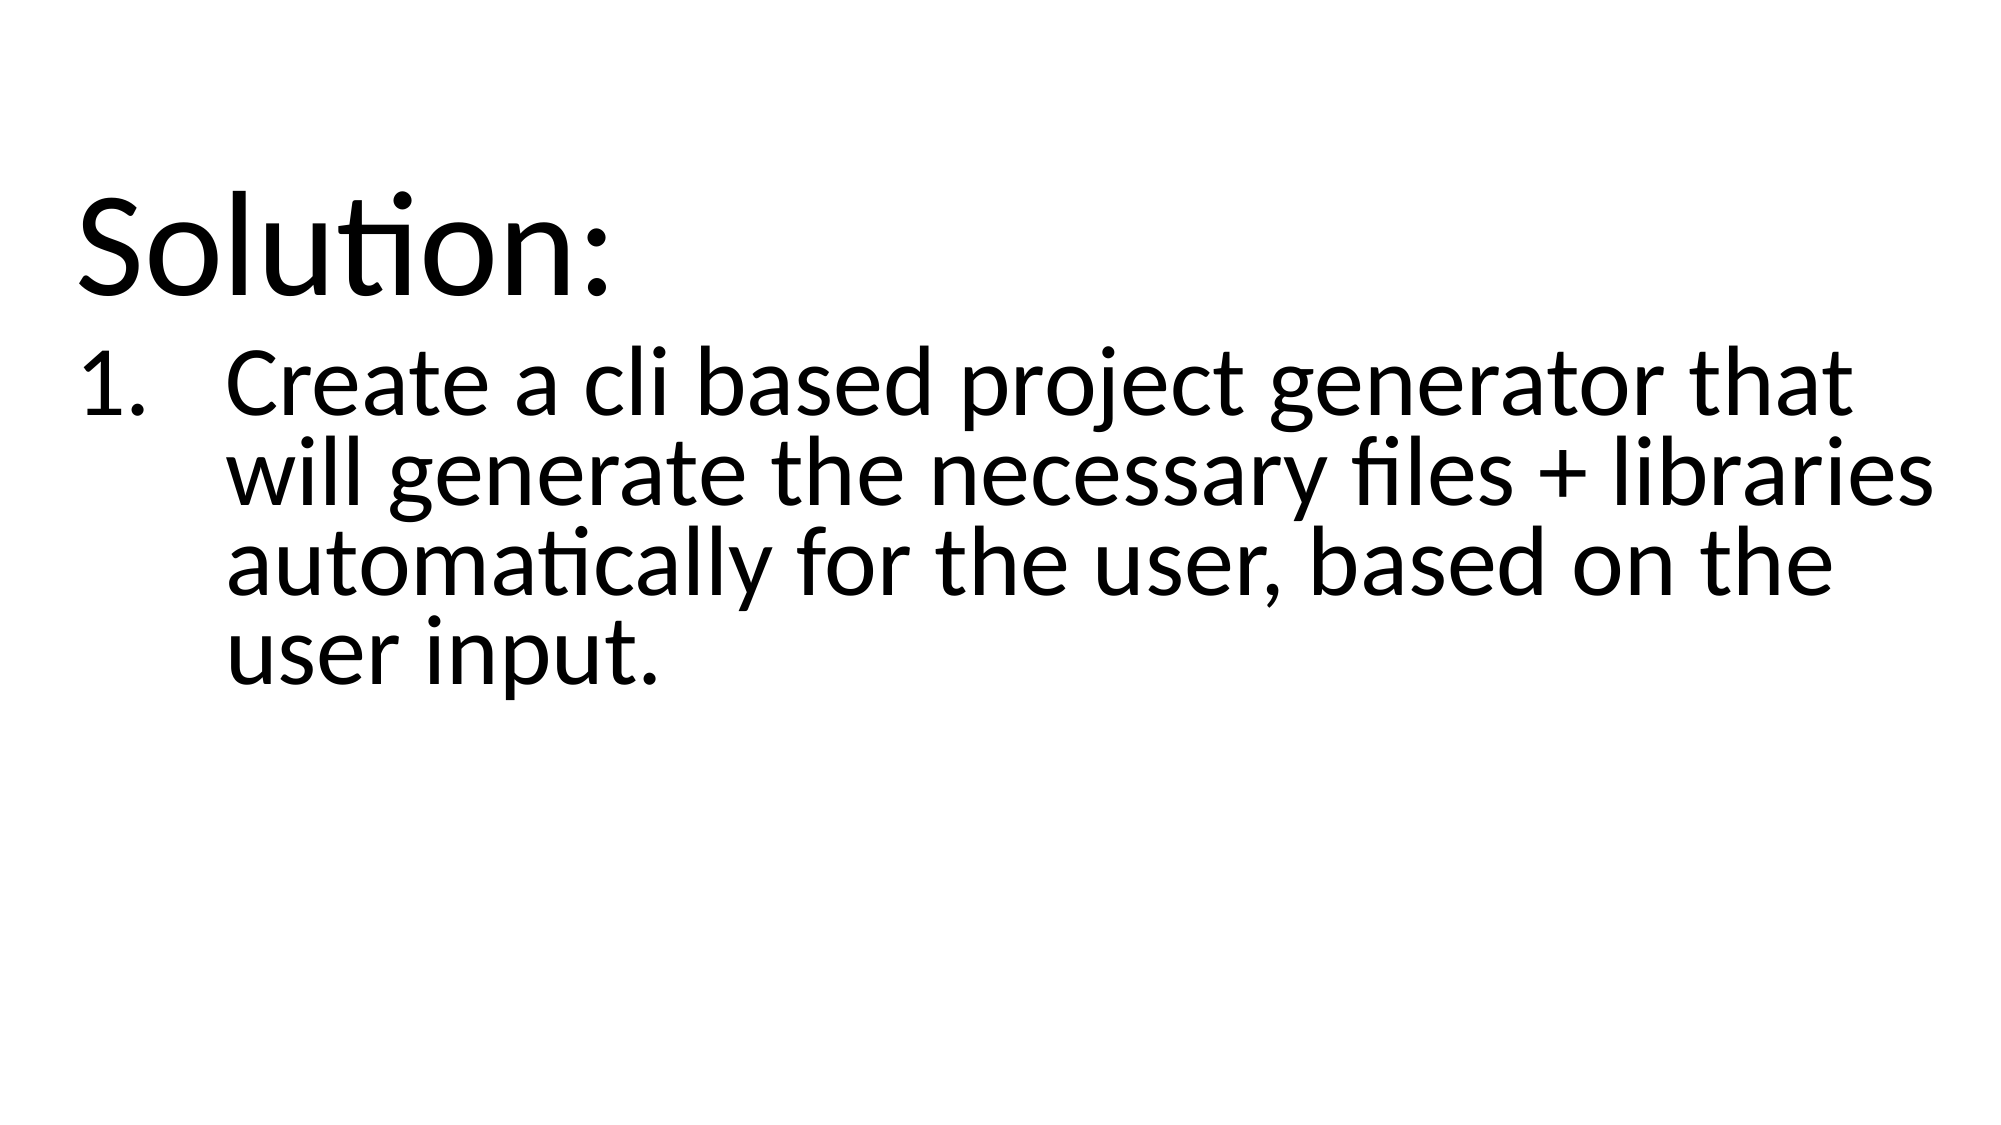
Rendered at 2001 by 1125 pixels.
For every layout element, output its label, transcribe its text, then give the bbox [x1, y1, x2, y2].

subtitle Solution: Create a cli based project generator that will generate the necessary files + libraries automatically for the user, based on the user input. [75, 187, 1950, 937]
